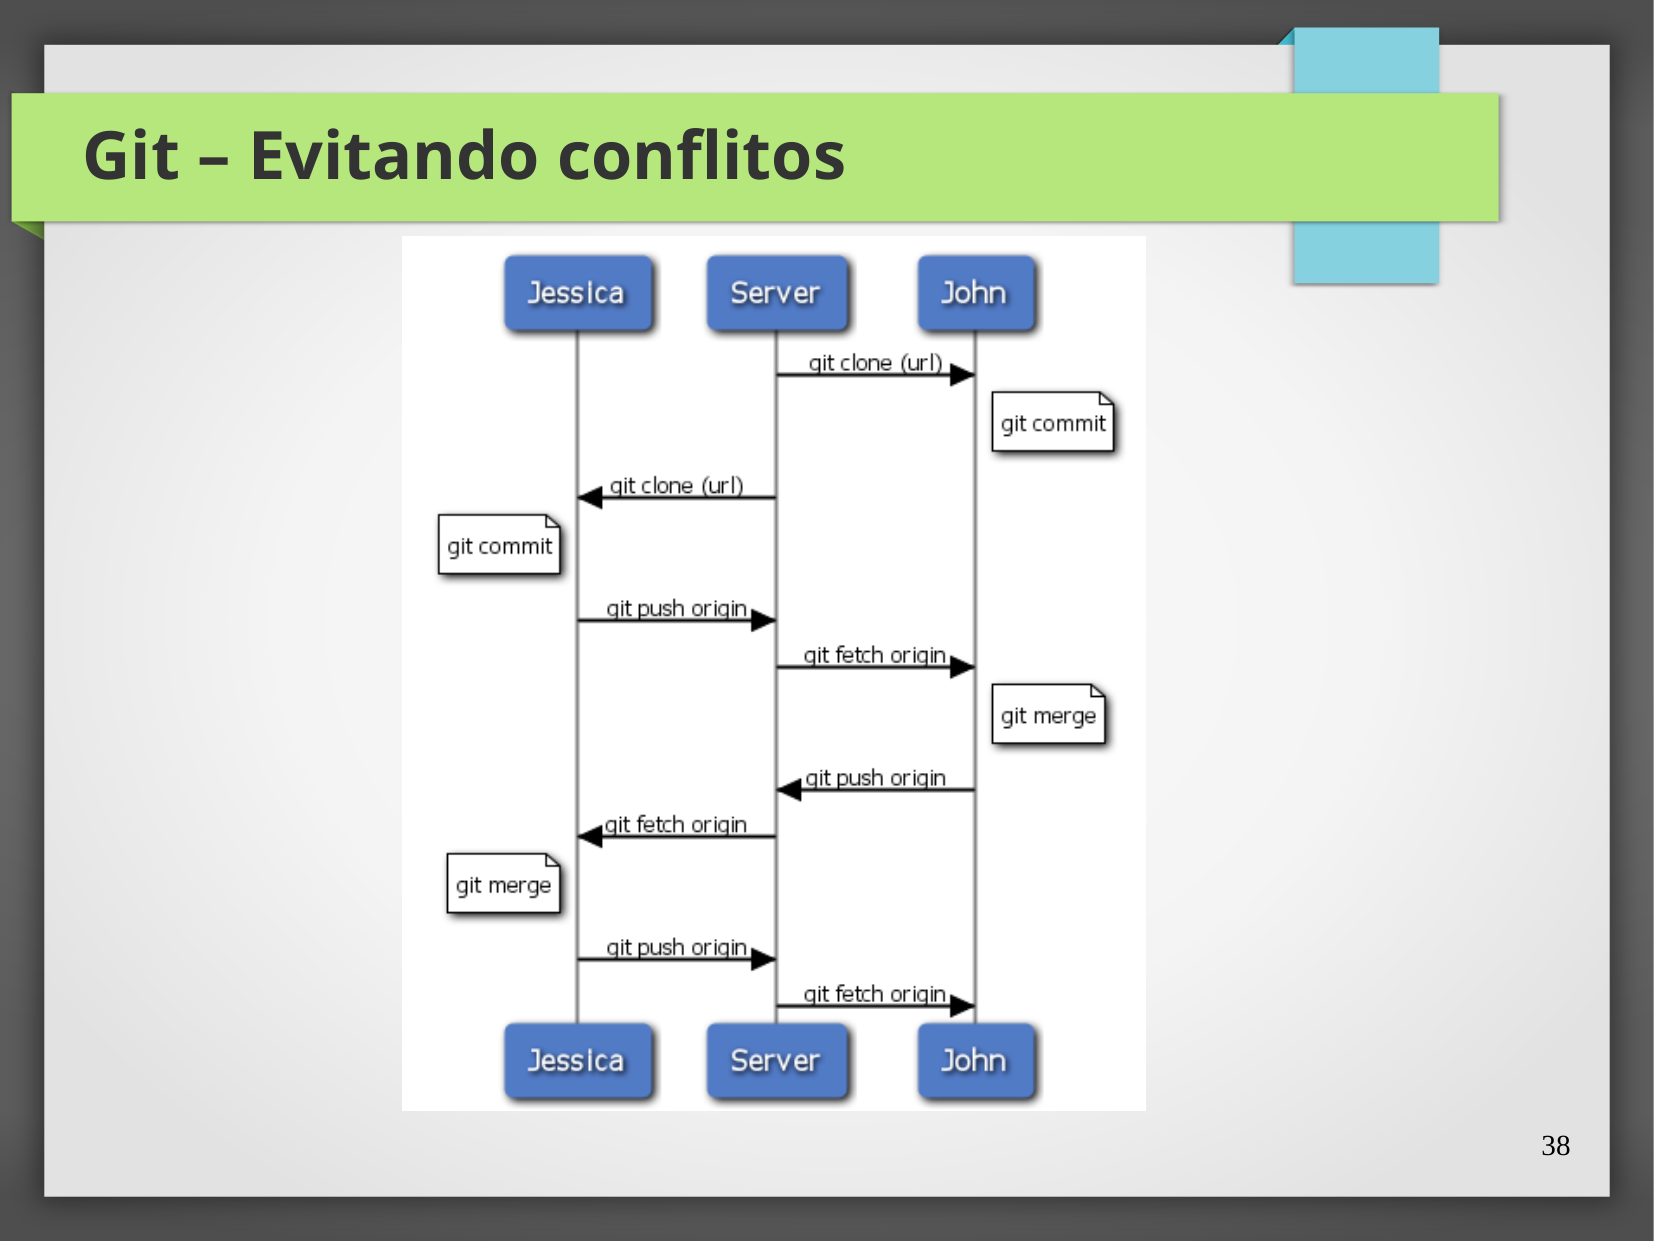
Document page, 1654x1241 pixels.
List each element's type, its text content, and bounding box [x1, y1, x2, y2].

title Git – Evitando conflitos [82, 94, 1264, 213]
picture [0, 0, 1654, 1241]
